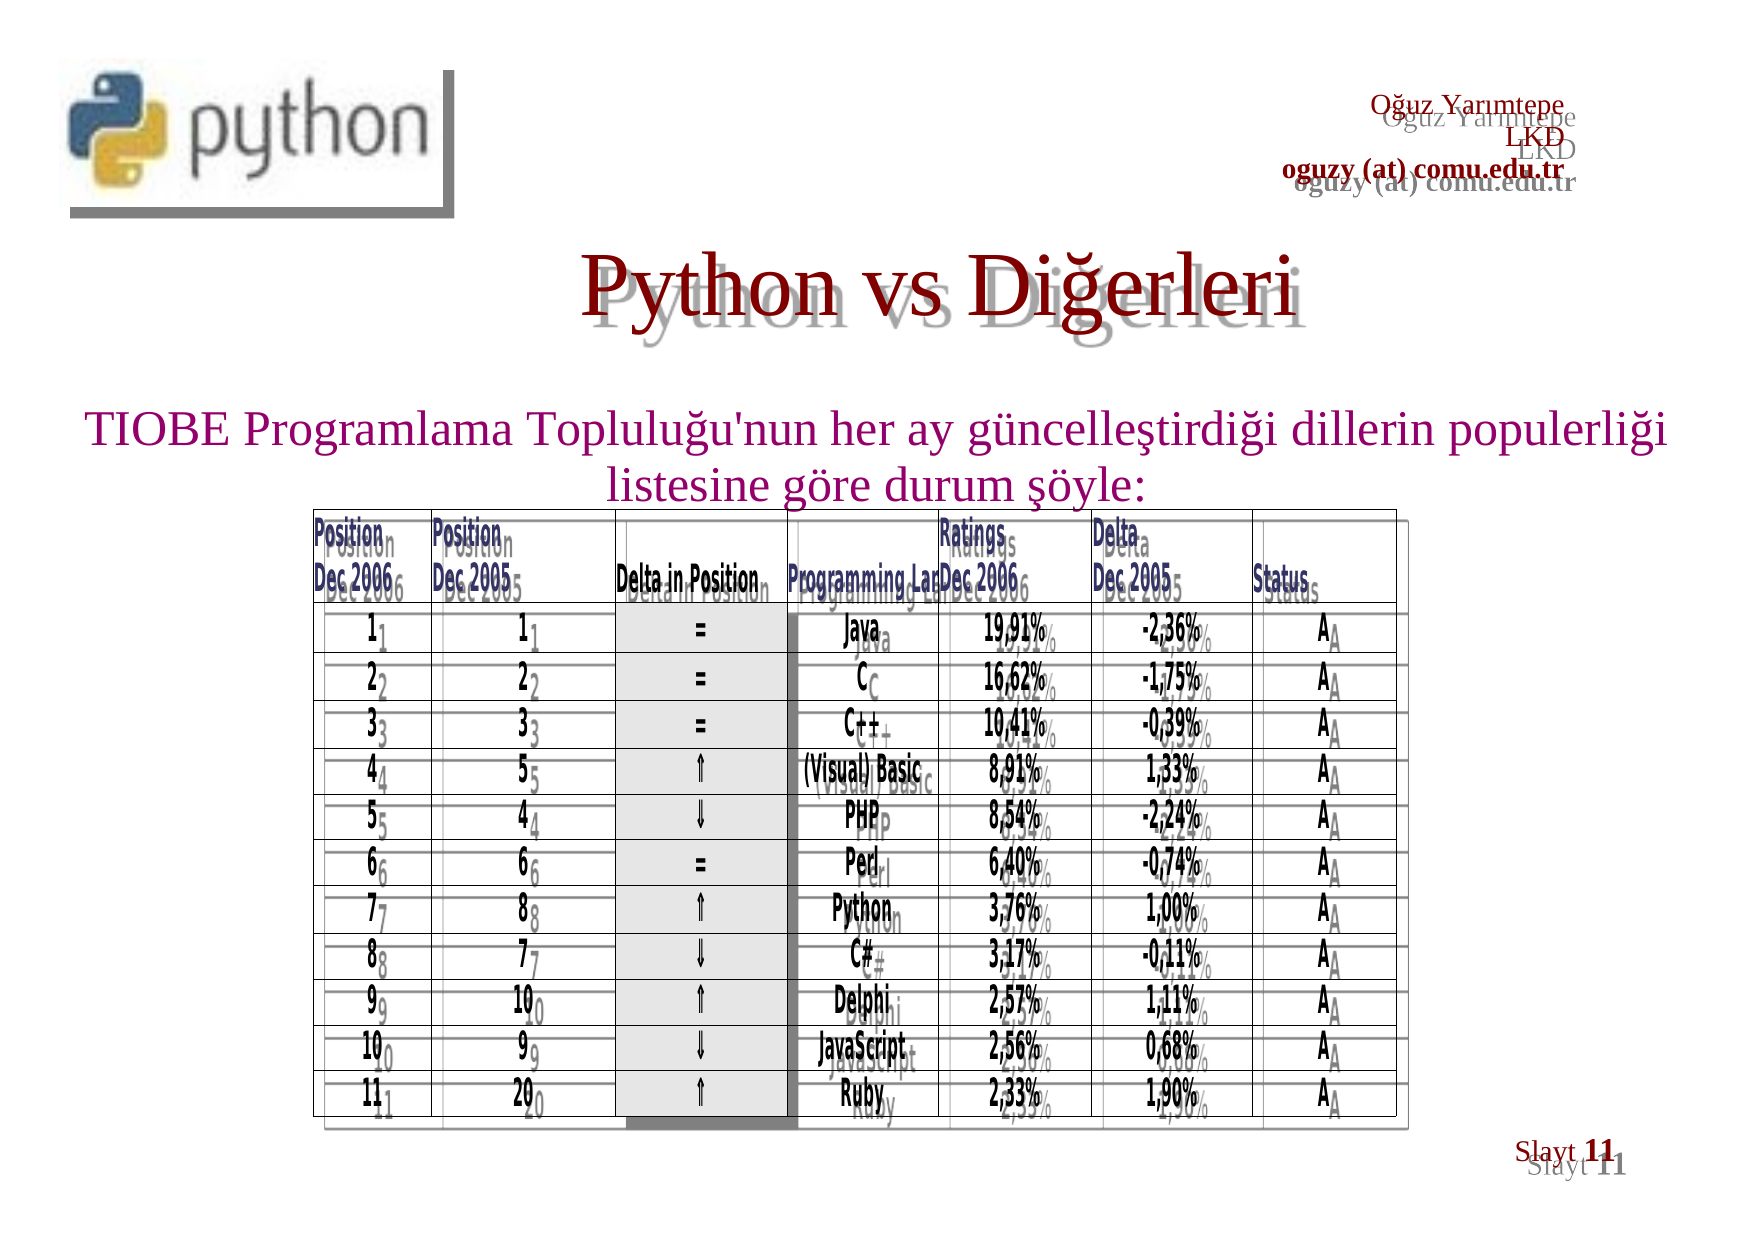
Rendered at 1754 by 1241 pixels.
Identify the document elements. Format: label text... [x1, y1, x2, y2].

chart [312, 506, 1398, 1127]
title Python vs Diğerleri [194, 214, 1684, 355]
picture [59, 58, 443, 207]
subtitle TIOBE Programlama Topluluğu'nun her ay güncelleştirdiği dillerin populerliği listesine göre durum şöyle: [59, 360, 1695, 1034]
